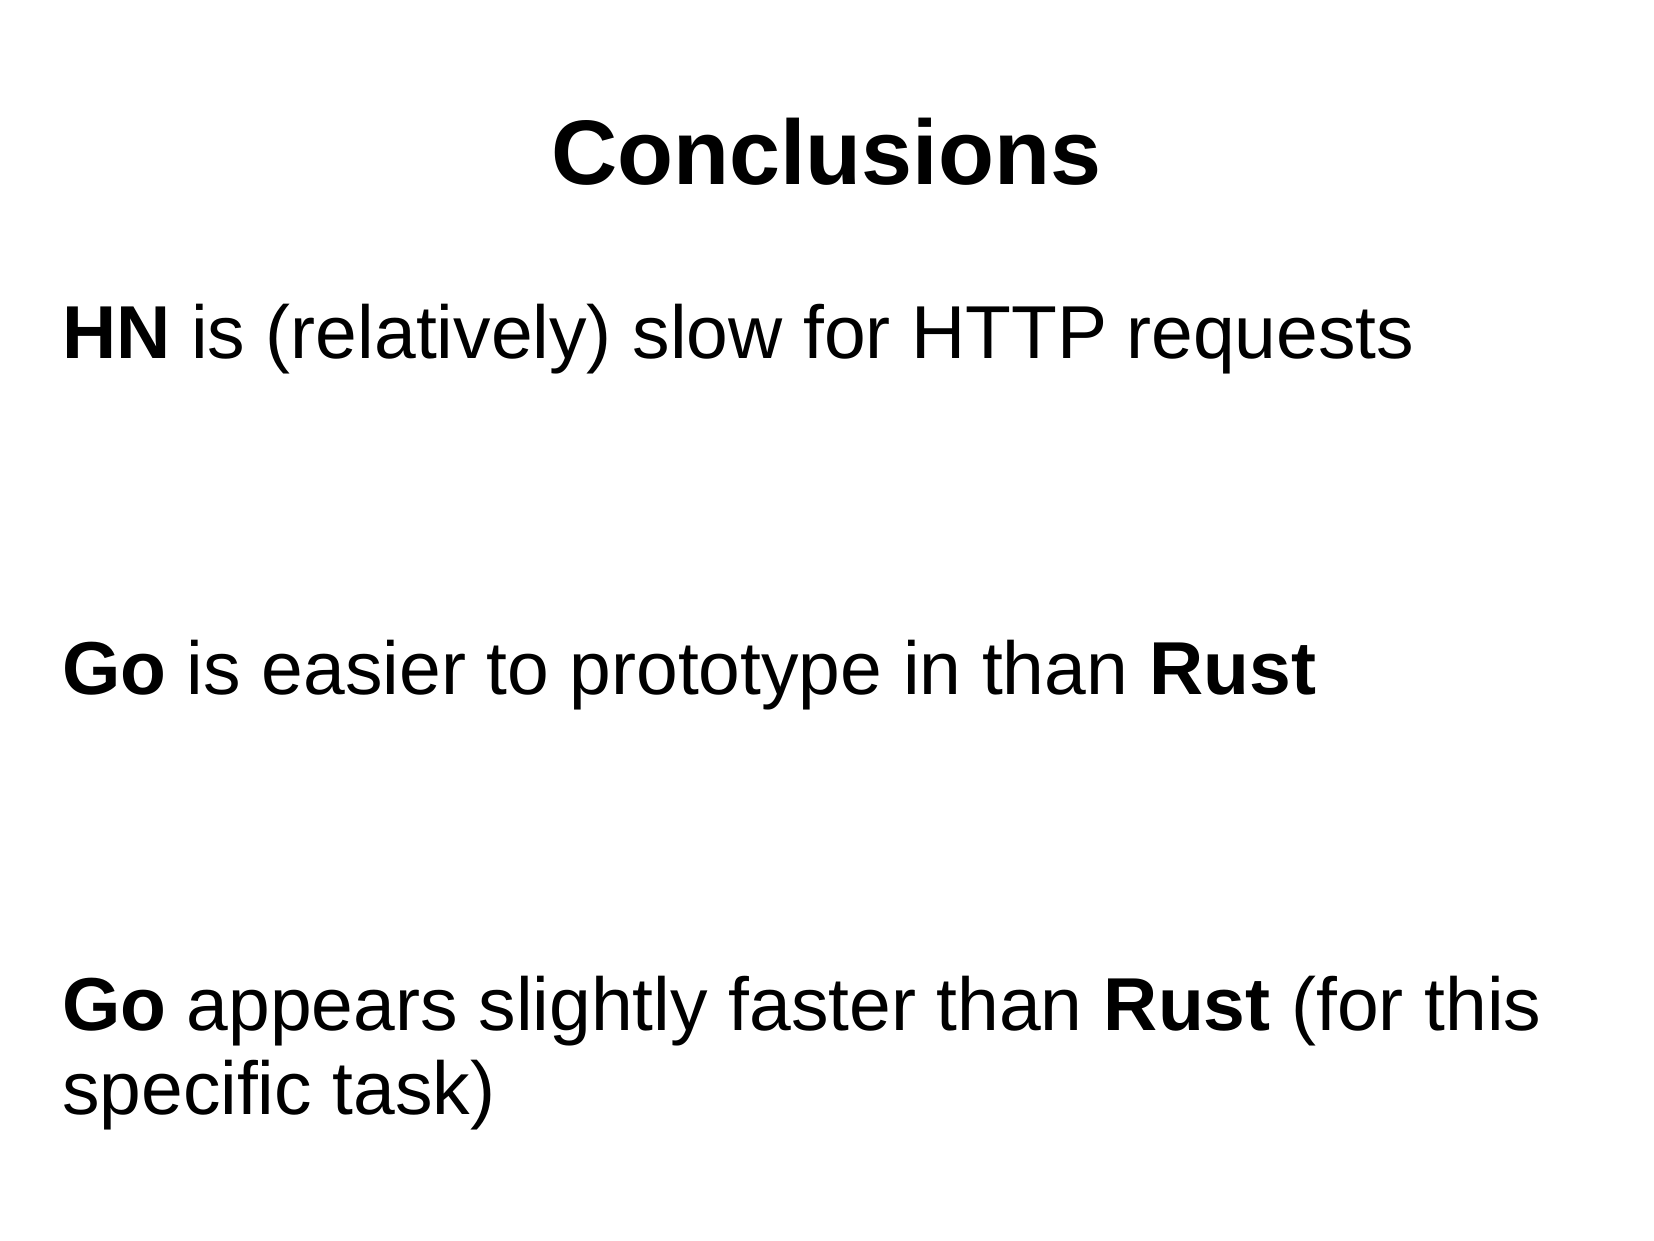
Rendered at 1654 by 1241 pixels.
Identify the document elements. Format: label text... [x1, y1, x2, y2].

text_box HN is (relatively) slow for HTTP requests Go is easier to prototype in than Rust Go appears slightly faster than Rust (for this specific task) [47, 283, 1595, 1139]
title Conclusions [82, 49, 1571, 257]
